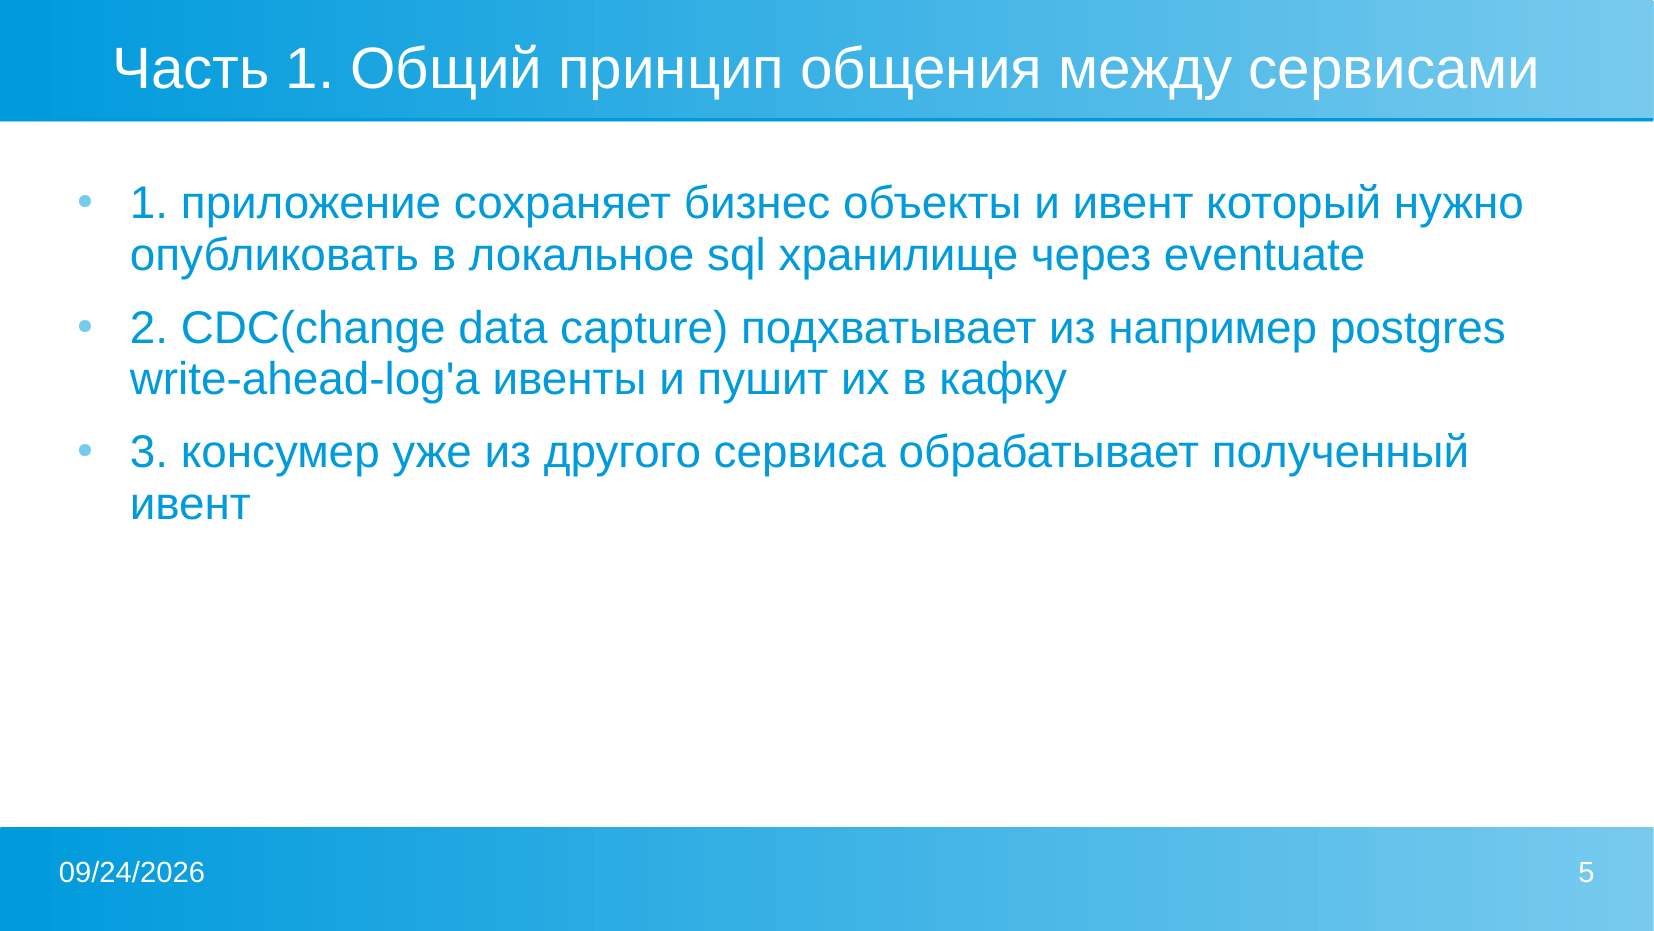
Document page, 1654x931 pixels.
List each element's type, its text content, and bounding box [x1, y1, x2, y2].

title Часть 1. Общий принцип общения между сервисами [59, 29, 1595, 108]
list 1. приложение сохраняет бизнес объекты и ивент который нужно опубликовать в локальное sql хранилище через eventuate 2. CDC(change data capture) подхватывает из например postgres write-ahead-log'а ивенты и пушит их в кафку 3. консумер уже из другого сервиса обрабатывает полученный ивент [59, 177, 1595, 768]
